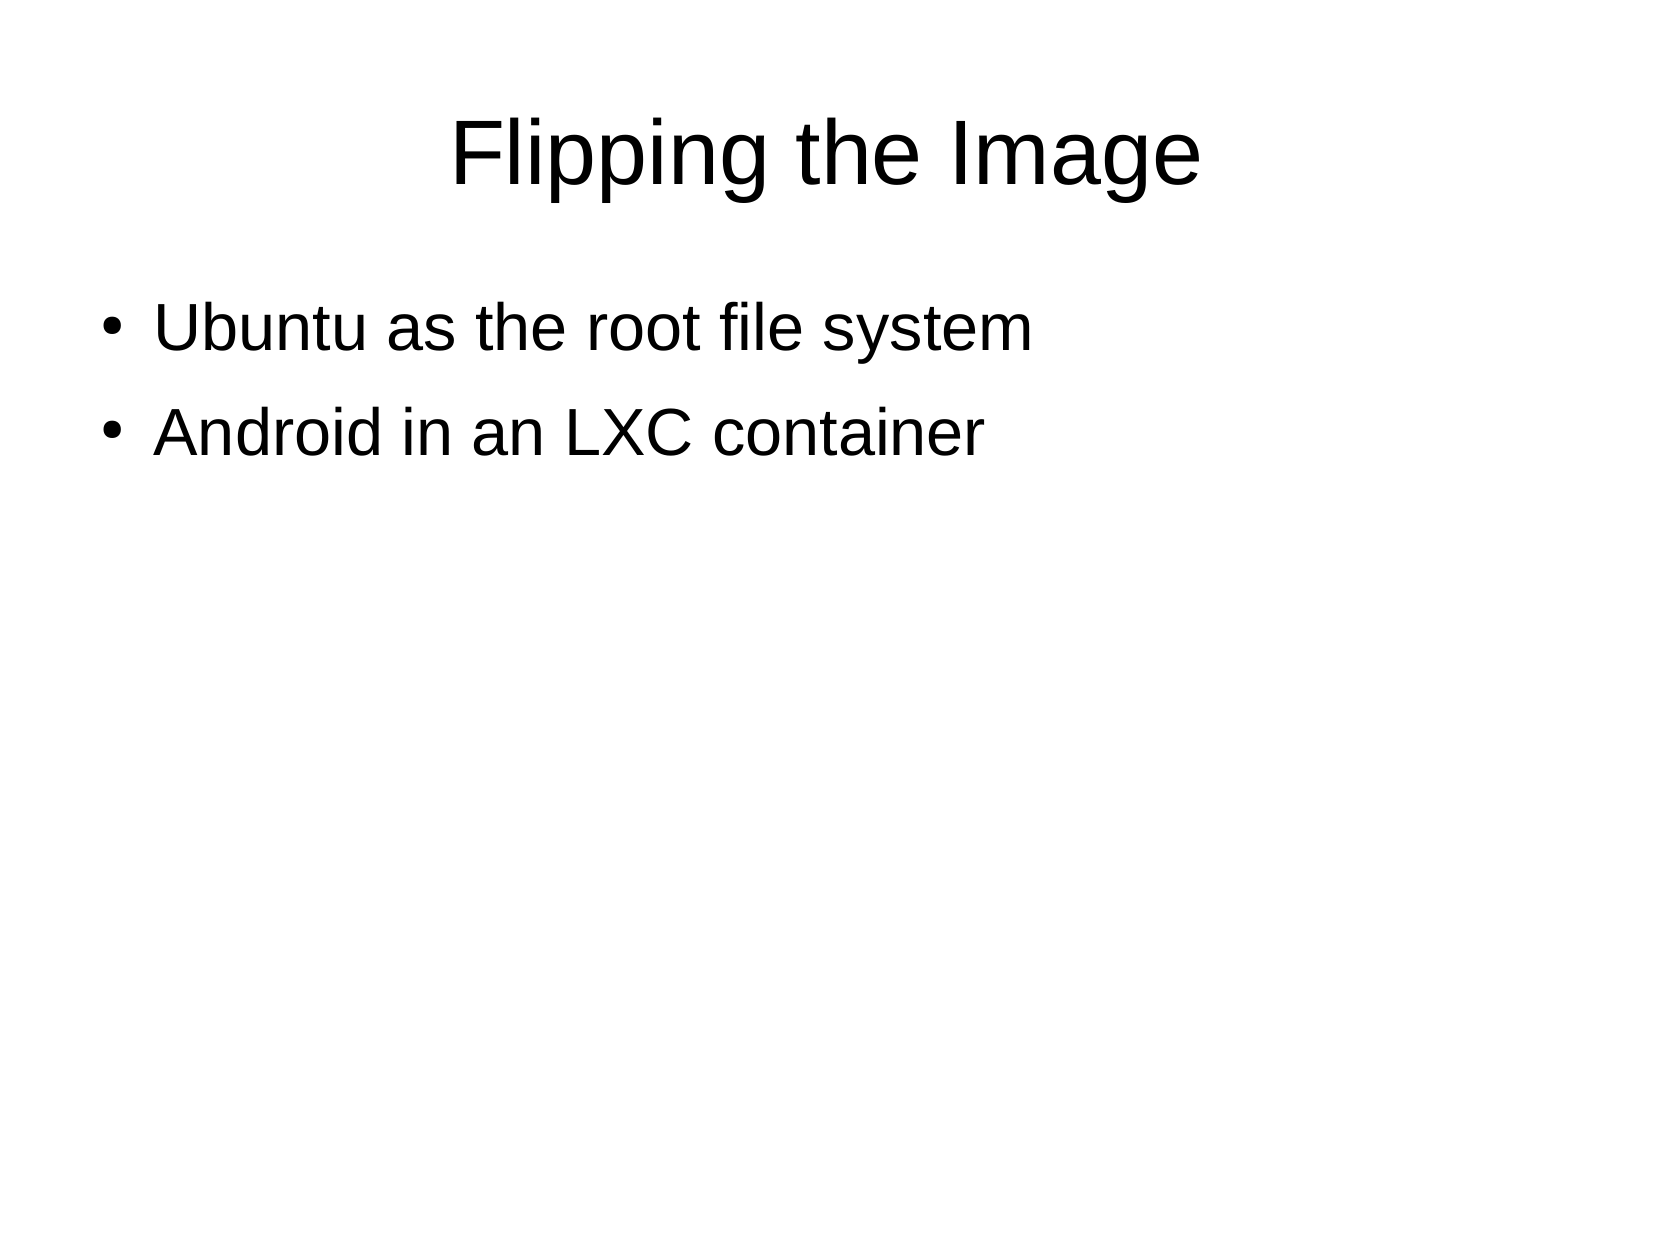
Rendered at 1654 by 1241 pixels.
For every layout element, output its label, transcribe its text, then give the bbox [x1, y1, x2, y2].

list Ubuntu as the root file system Android in an LXC container [82, 290, 1571, 1010]
title Flipping the Image [82, 49, 1571, 257]
